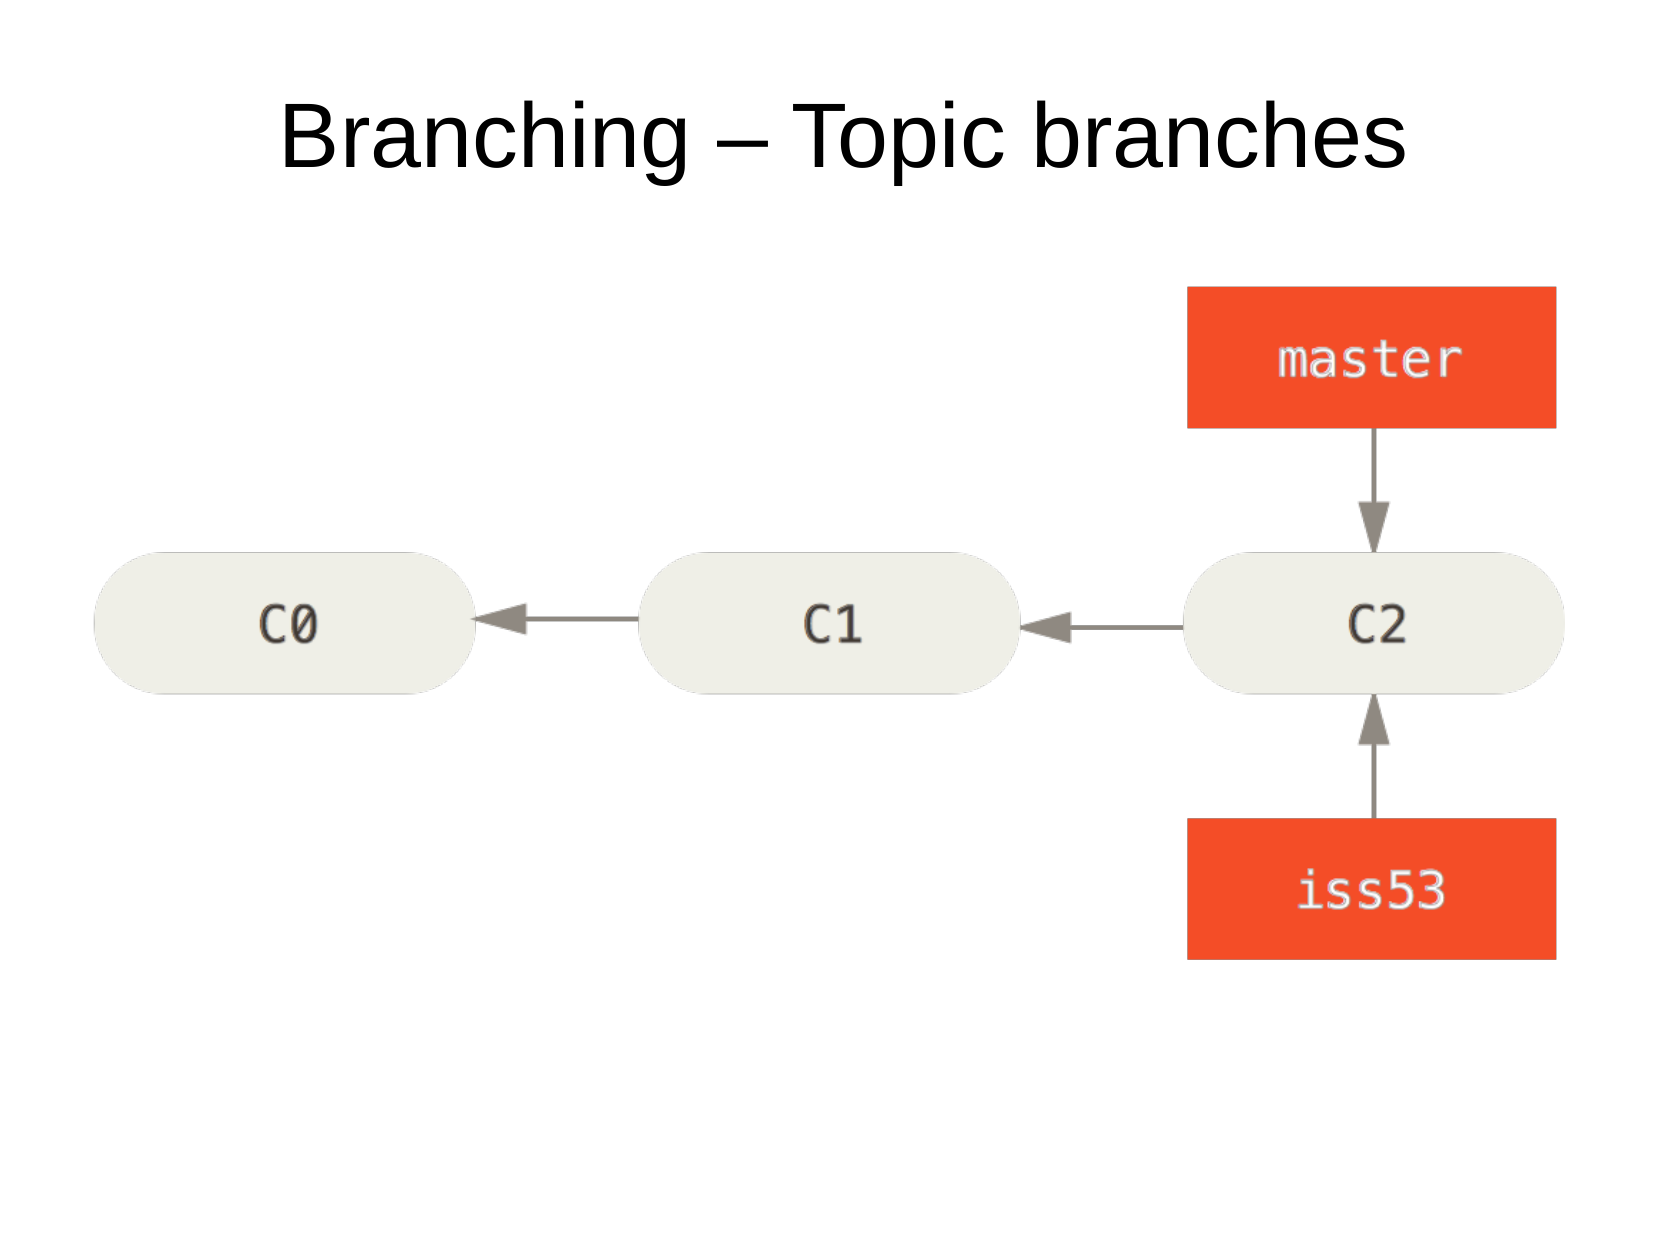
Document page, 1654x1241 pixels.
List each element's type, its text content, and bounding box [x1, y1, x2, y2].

title Branching – Topic branches [0, 27, 1654, 235]
picture [60, 257, 1565, 991]
